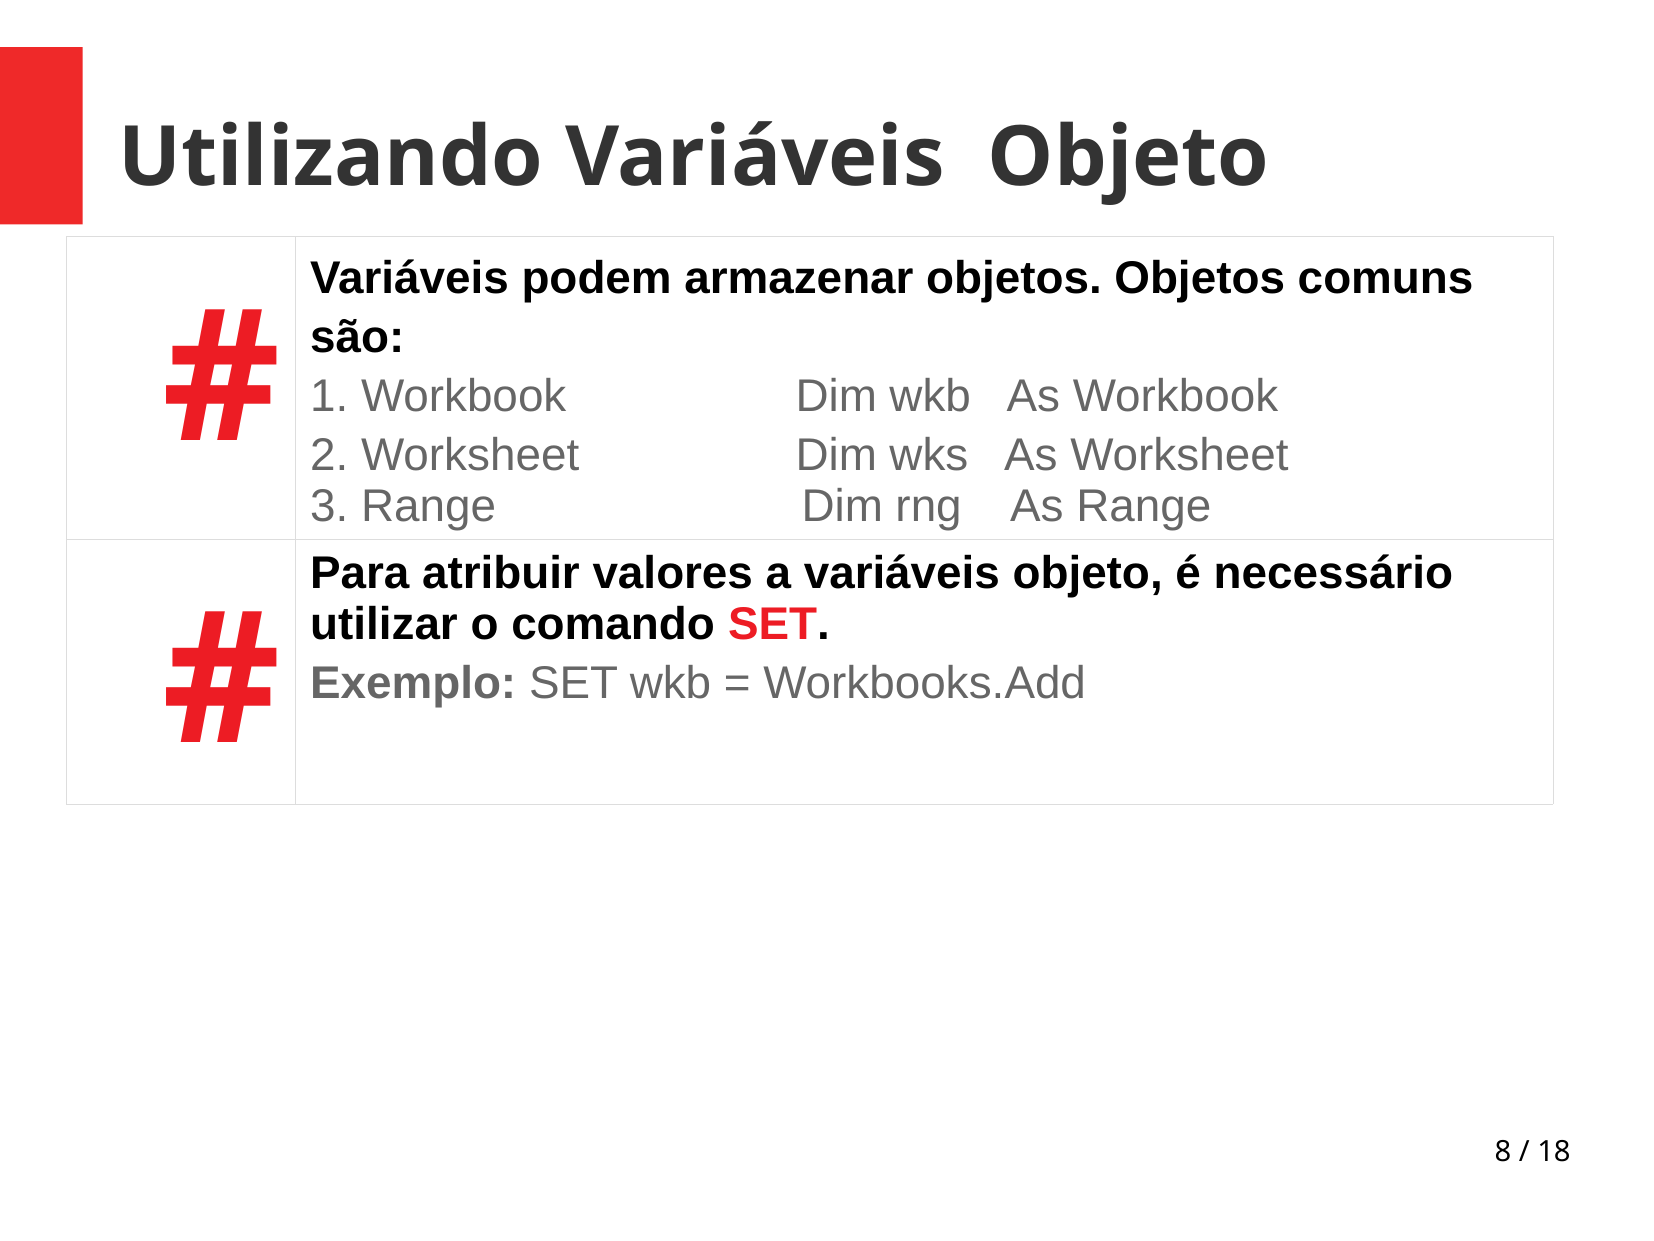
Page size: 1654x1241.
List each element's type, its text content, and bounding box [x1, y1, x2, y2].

table_cell # [67, 540, 295, 804]
table_cell Para atribuir valores a variáveis objeto, é necessário utilizar o comando SET. Exemplo: SET wkb = Workbooks.Add [296, 540, 1553, 804]
table_header # [67, 237, 295, 539]
title Utilizando Variáveis Objeto [118, 49, 1571, 257]
table_header Variáveis podem armazenar objetos. Objetos comuns são: 1. Workbook Dim wkb As Workbook 2. Worksheet Dim wks As Worksheet 3. Range Dim rng As Range [296, 237, 1553, 539]
